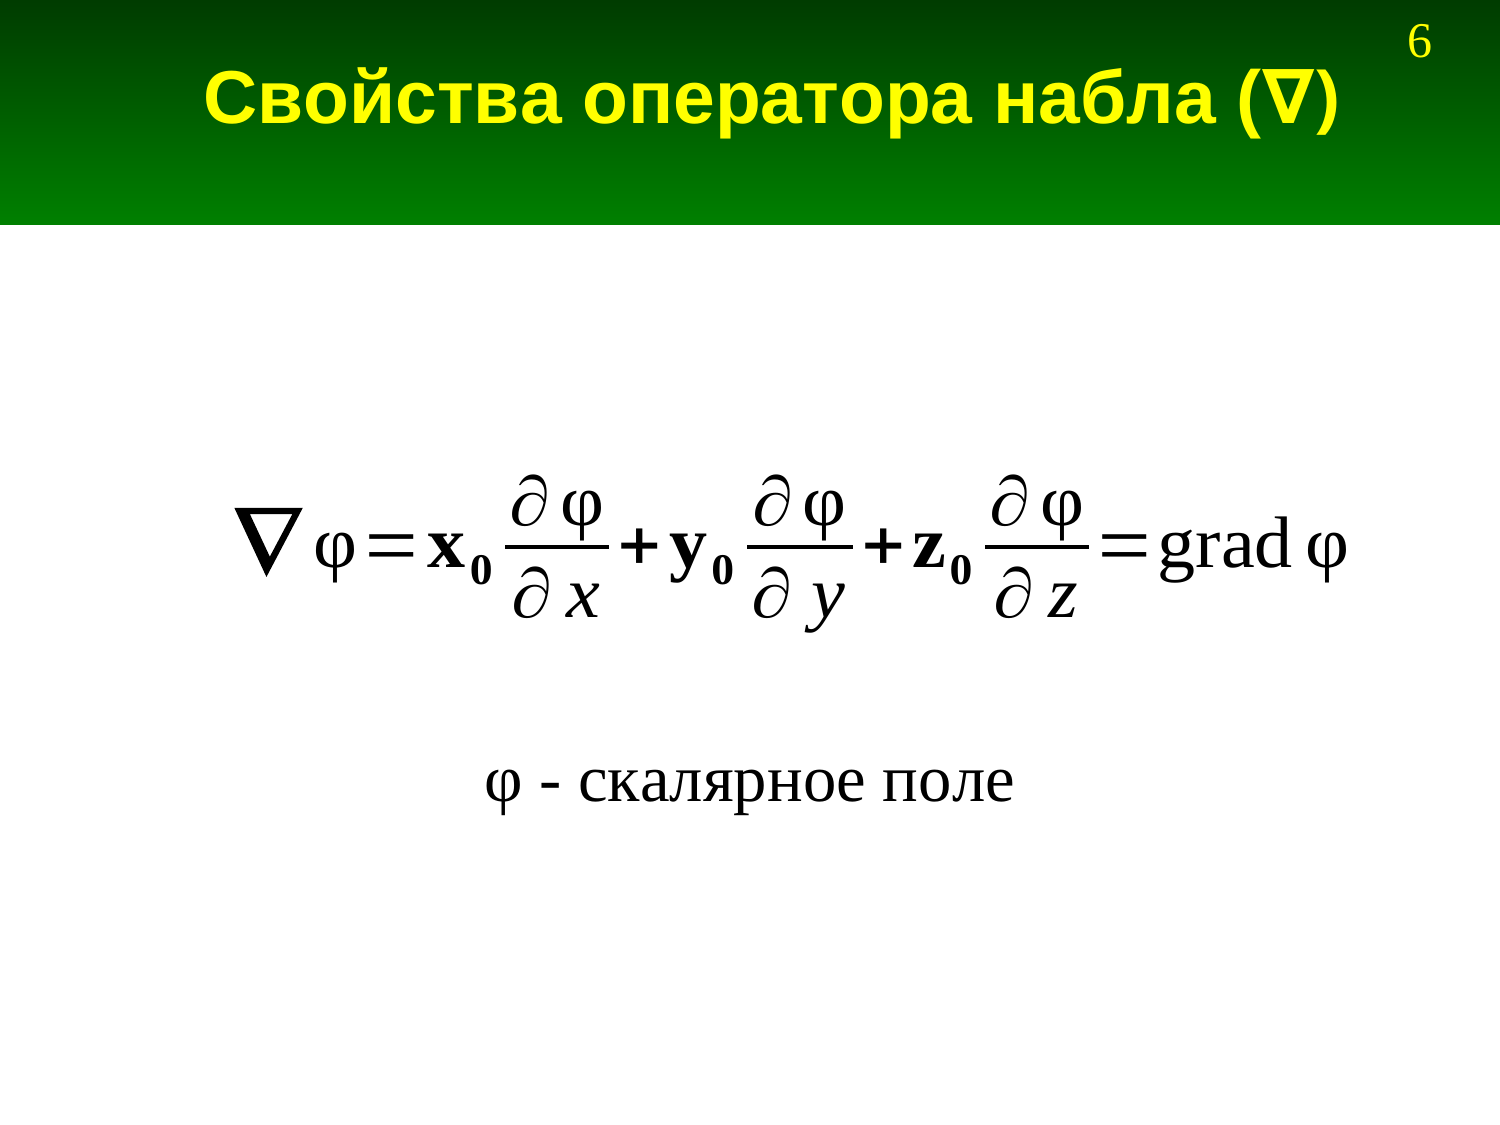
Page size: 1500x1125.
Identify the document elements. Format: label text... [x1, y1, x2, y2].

chart [200, 460, 1382, 634]
title Свойства оператора набла (∇) [123, 0, 1399, 188]
text_box φ - скалярное поле [469, 727, 1031, 823]
